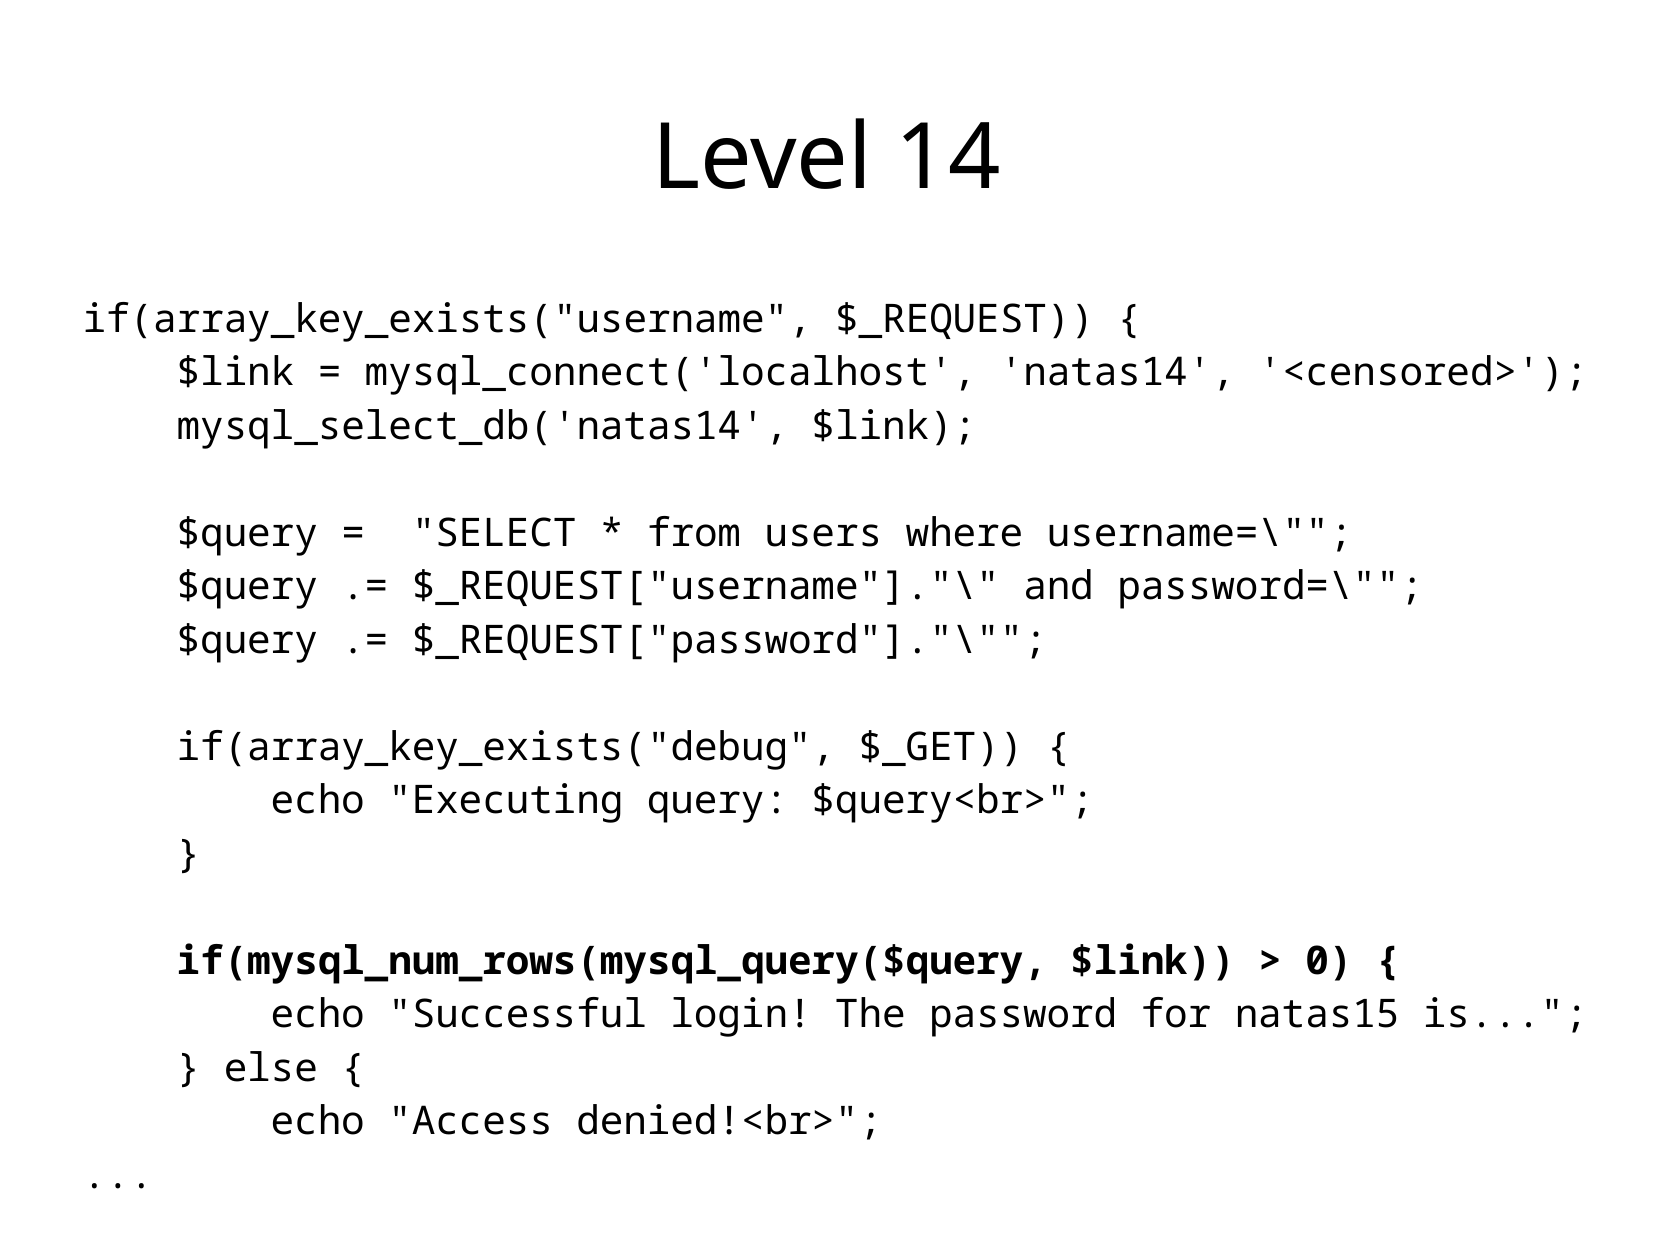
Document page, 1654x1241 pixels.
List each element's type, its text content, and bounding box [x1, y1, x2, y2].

title Level 14 [82, 49, 1571, 257]
list if(array_key_exists("username", $_REQUEST)) { $link = mysql_connect('localhost', 'natas14', '<censored>'); mysql_select_db('natas14', $link); $query = "SELECT * from users where username=\""; $query .= $_REQUEST["username"]."\" and password=\""; $query .= $_REQUEST["password"]."\""; if(array_key_exists("debug", $_GET)) { echo "Executing query: $query<br>"; } if(mysql_num_rows(mysql_query($query, $link)) > 0) { echo "Successful login! The password for natas15 is..."; } else { echo "Access denied!<br>"; ... [82, 290, 1619, 1205]
